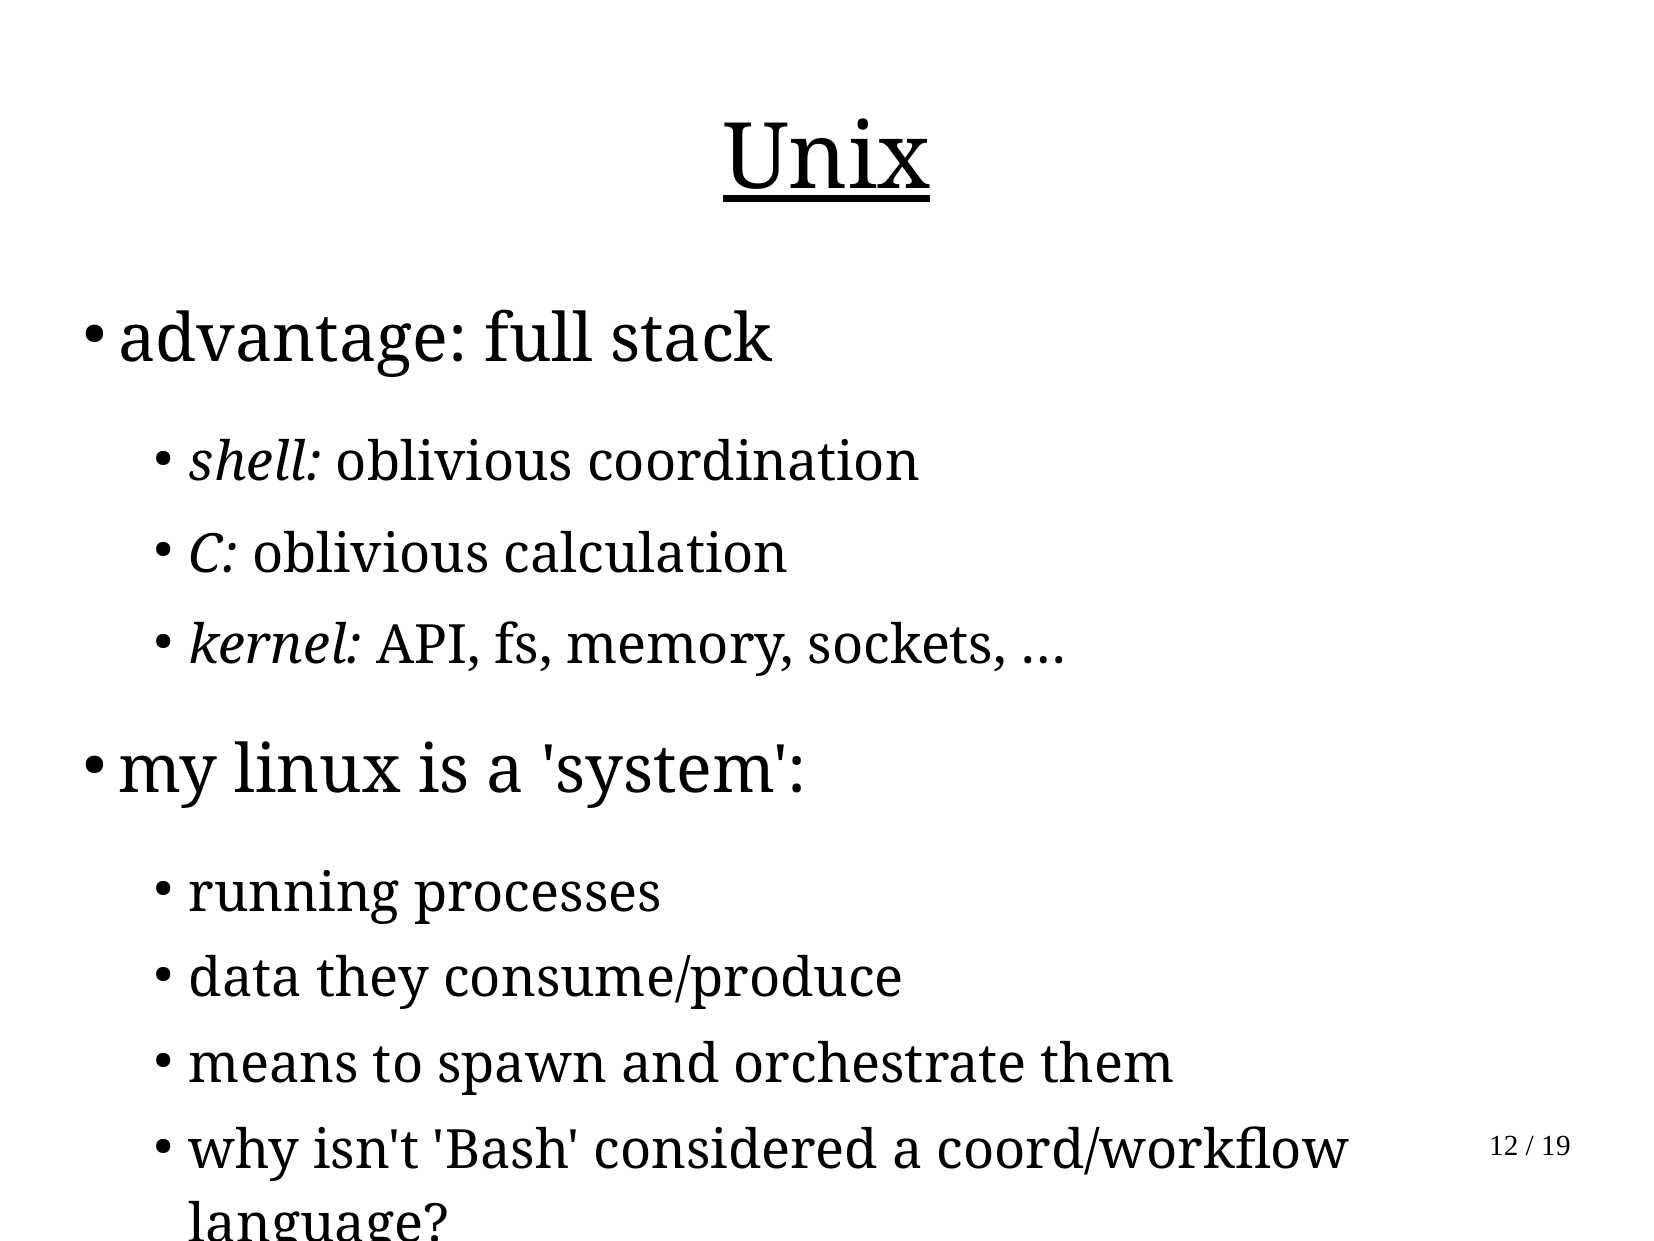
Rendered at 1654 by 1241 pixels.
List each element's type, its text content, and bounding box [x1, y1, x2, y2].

title Unix [82, 49, 1571, 257]
subtitle advantage: full stack shell: oblivious coordination C: oblivious calculation kernel: API, fs, memory, sockets, … my linux is a 'system': running processes data they consume/produce means to spawn and orchestrate them why isn't 'Bash' considered a coord/workflow language? [82, 290, 1571, 1216]
